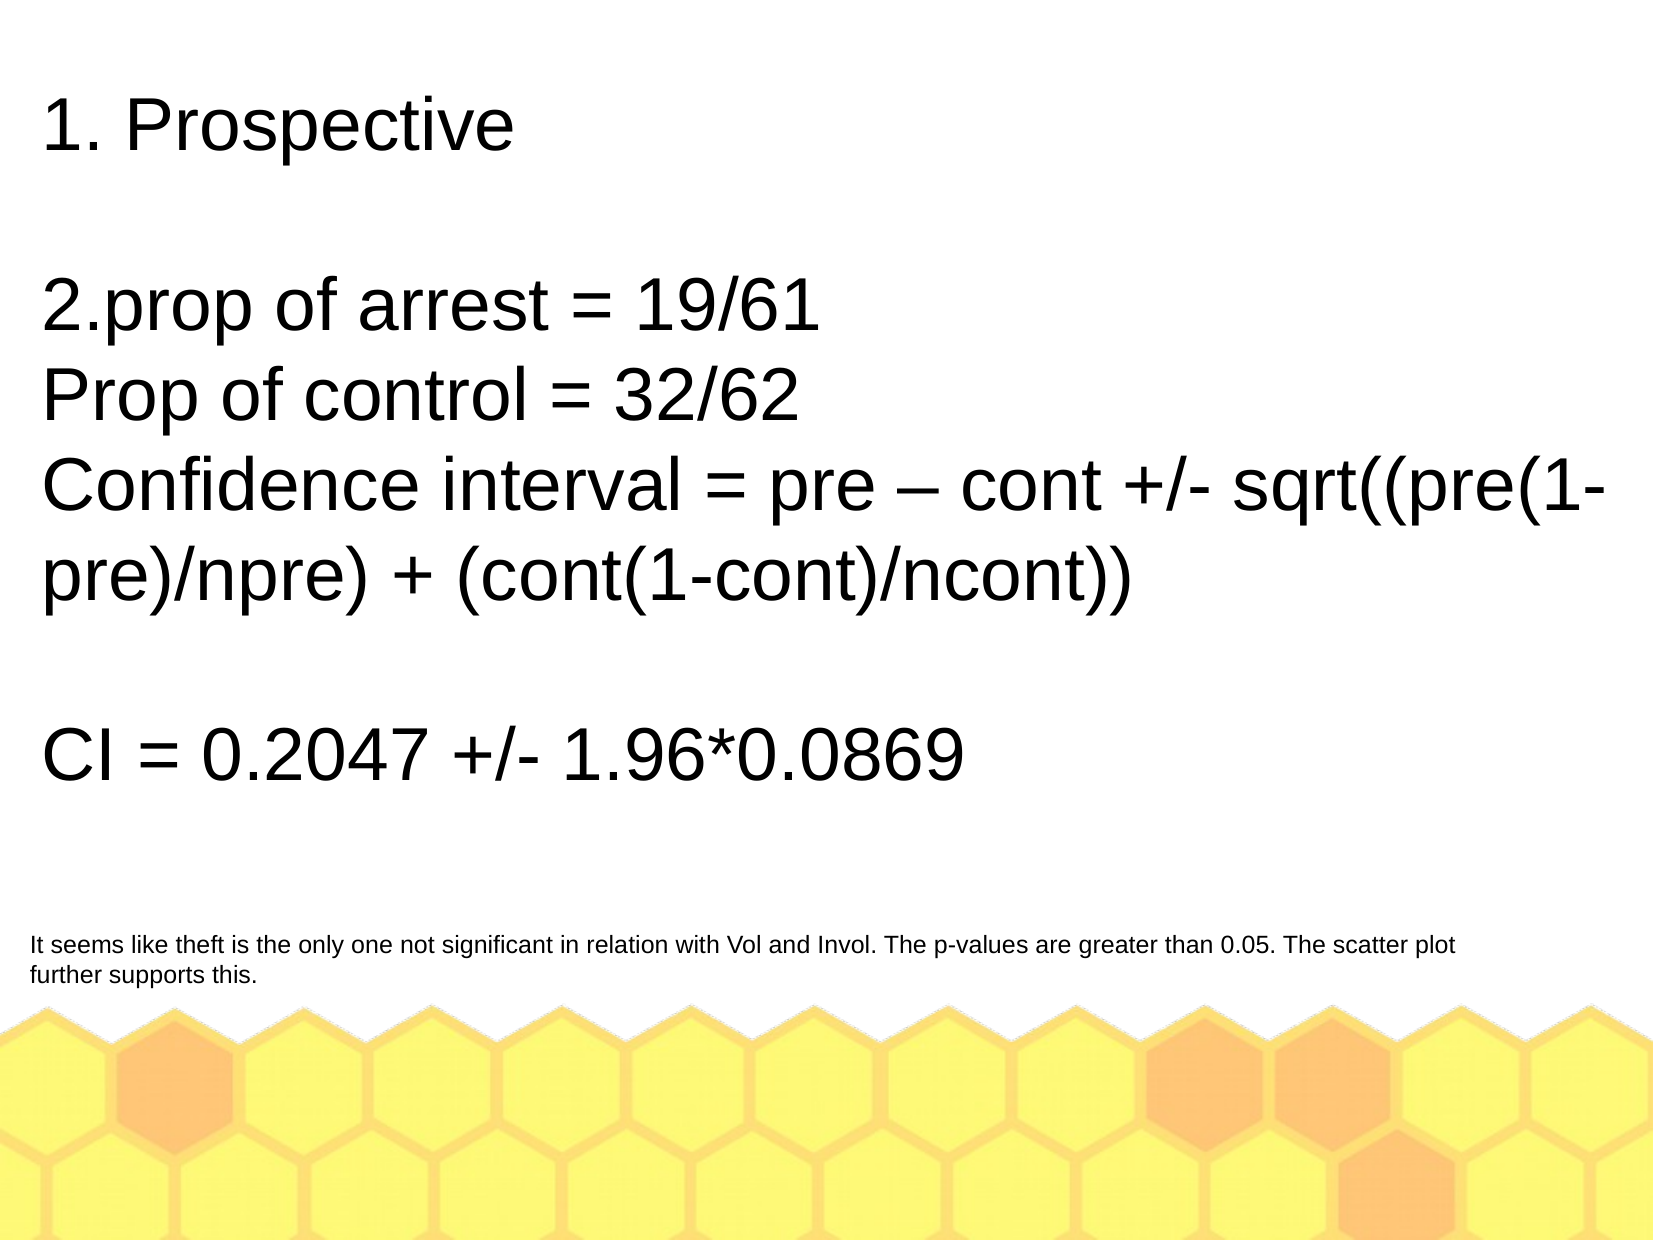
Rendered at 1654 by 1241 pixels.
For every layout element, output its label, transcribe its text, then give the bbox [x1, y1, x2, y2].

picture [0, 1001, 1653, 1240]
text_box It seems like theft is the only one not significant in relation with Vol and Invol. The p-values are greater than 0.05. The scatter plot further supports this. [15, 921, 1546, 997]
text_box 1. Prospective 2.prop of arrest = 19/61 Prop of control = 32/62 Confidence interval = pre – cont +/- sqrt((pre(1-pre)/npre) + (cont(1-cont)/ncont)) CI = 0.2047 +/- 1.96*0.0869 [41, 75, 1654, 796]
